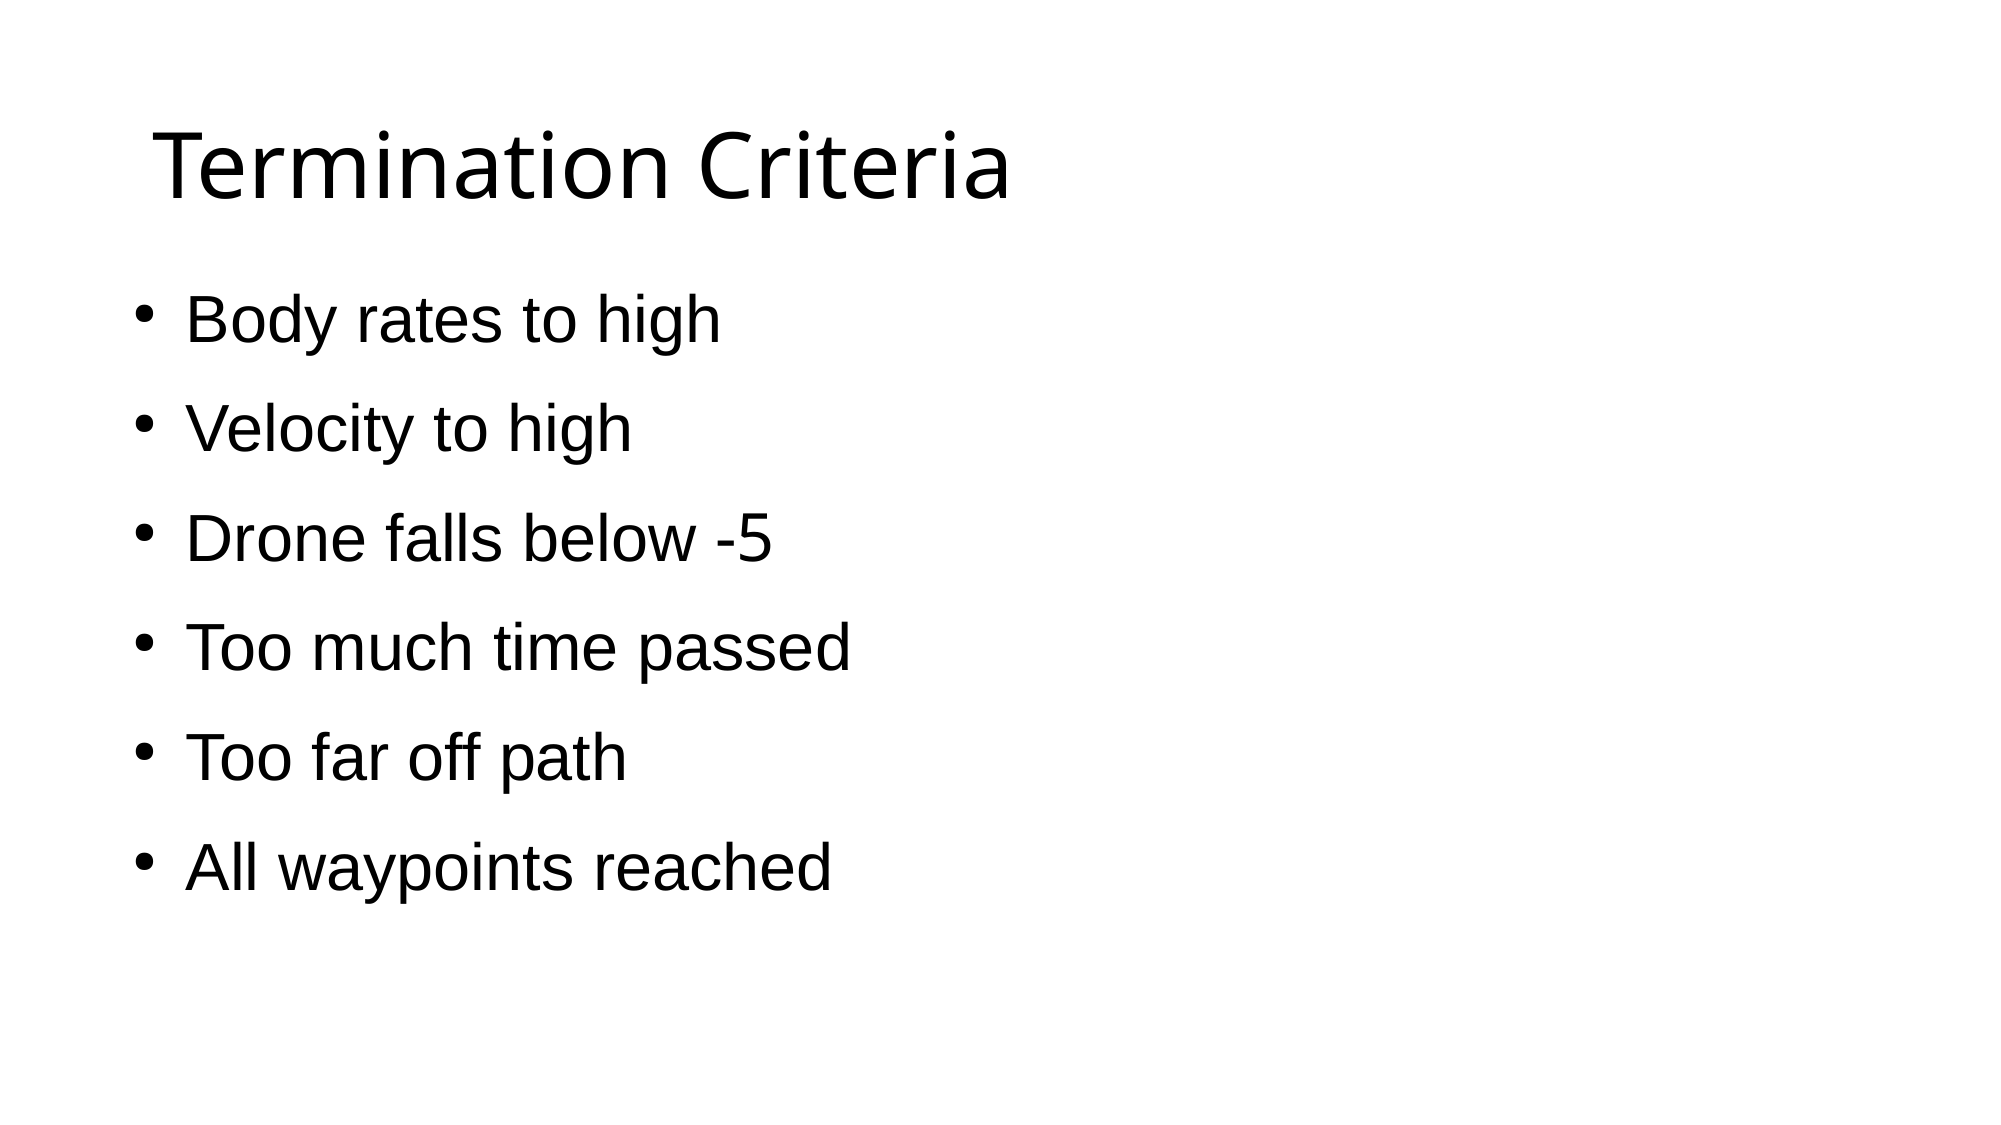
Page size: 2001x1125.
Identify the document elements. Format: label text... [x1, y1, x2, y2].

title Termination Criteria [137, 59, 1863, 278]
list Body rates to high Velocity to high Drone falls below -5 Too much time passed Too far off path All waypoints reached [99, 263, 1900, 916]
